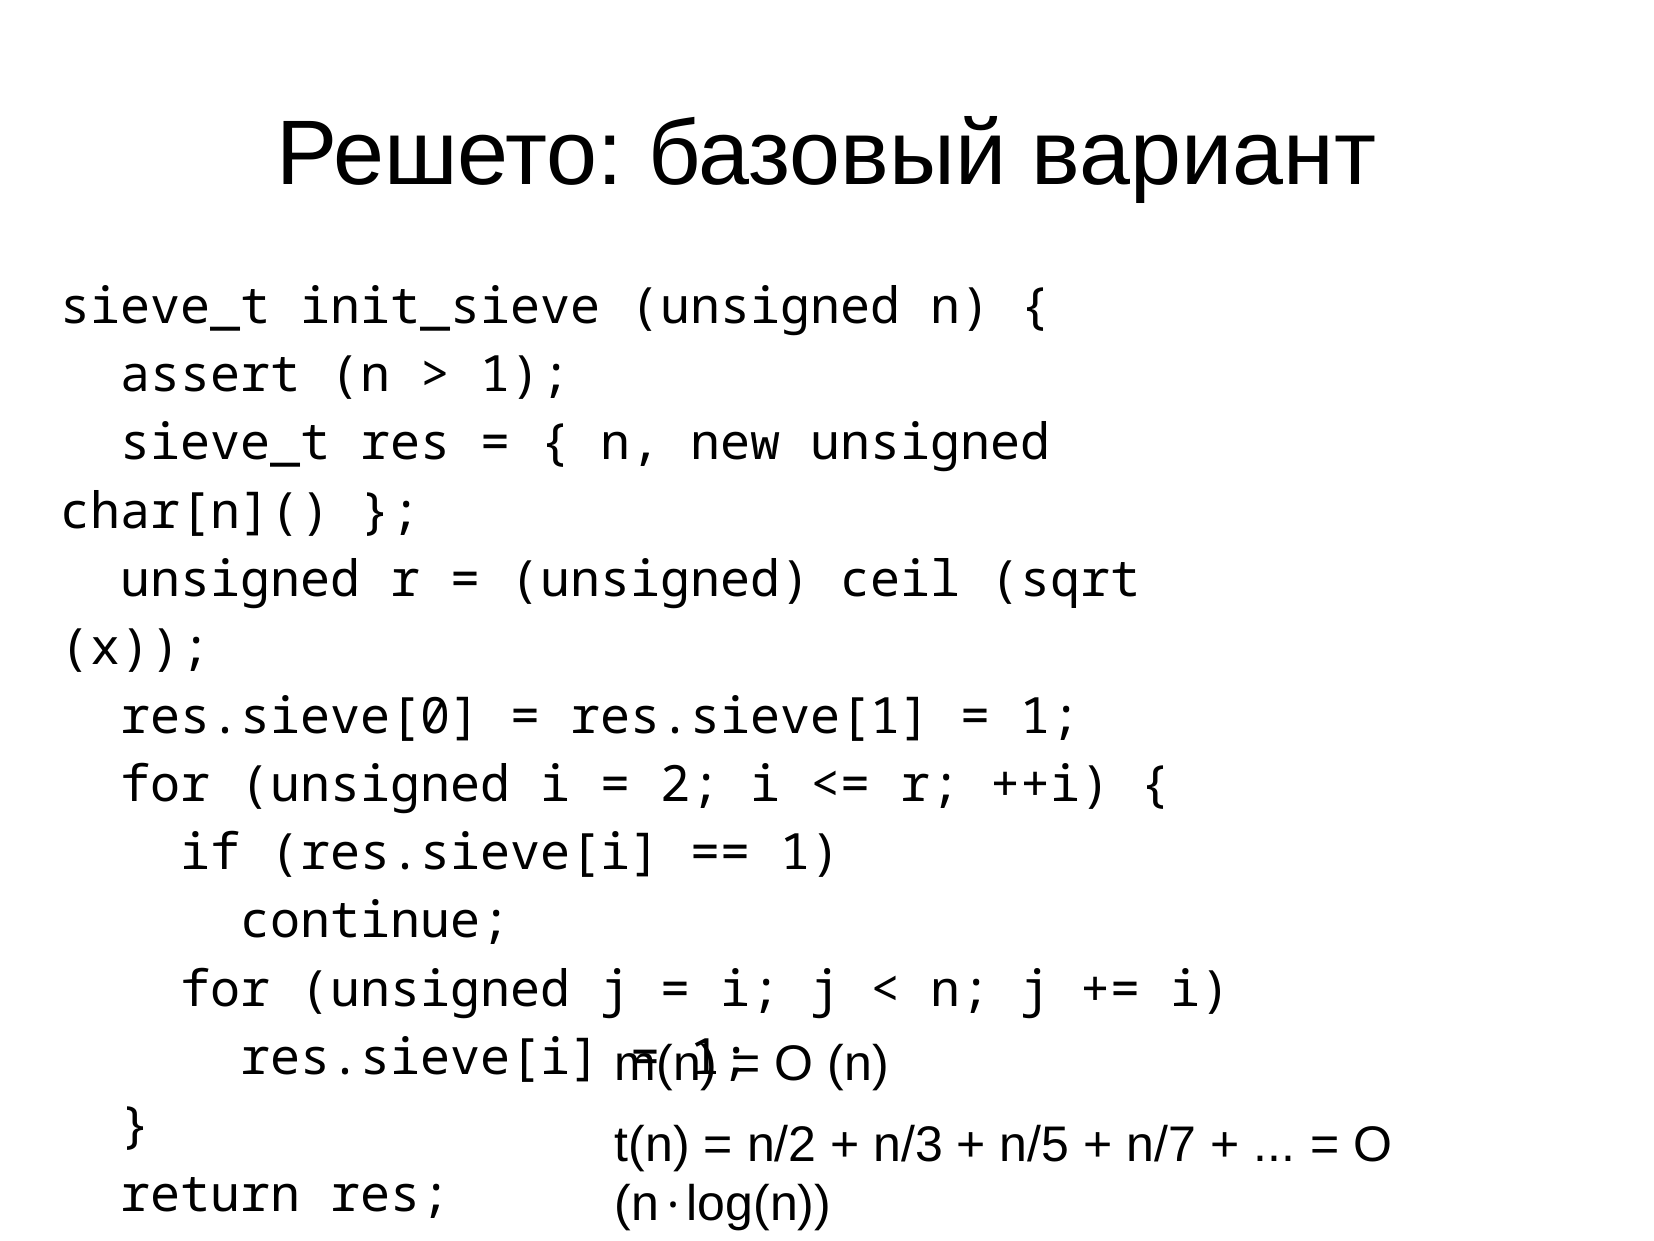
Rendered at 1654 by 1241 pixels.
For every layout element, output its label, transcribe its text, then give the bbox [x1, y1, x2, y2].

text_box m(n) = O (n) t(n) = n/2 + n/3 + n/5 + n/7 + ... = O (n·log(n)) [600, 1028, 1636, 1186]
text_box sieve_t init_sieve (unsigned n) { assert (n > 1); sieve_t res = { n, new unsigned char[n]() }; unsigned r = (unsigned) ceil (sqrt (x)); res.sieve[0] = res.sieve[1] = 1; for (unsigned i = 2; i <= r; ++i) { if (res.sieve[i] == 1) continue; for (unsigned j = i; j < n; j += i) res.sieve[i] = 1; } return res; } [60, 270, 1276, 1139]
title Решето: базовый вариант [82, 49, 1571, 257]
